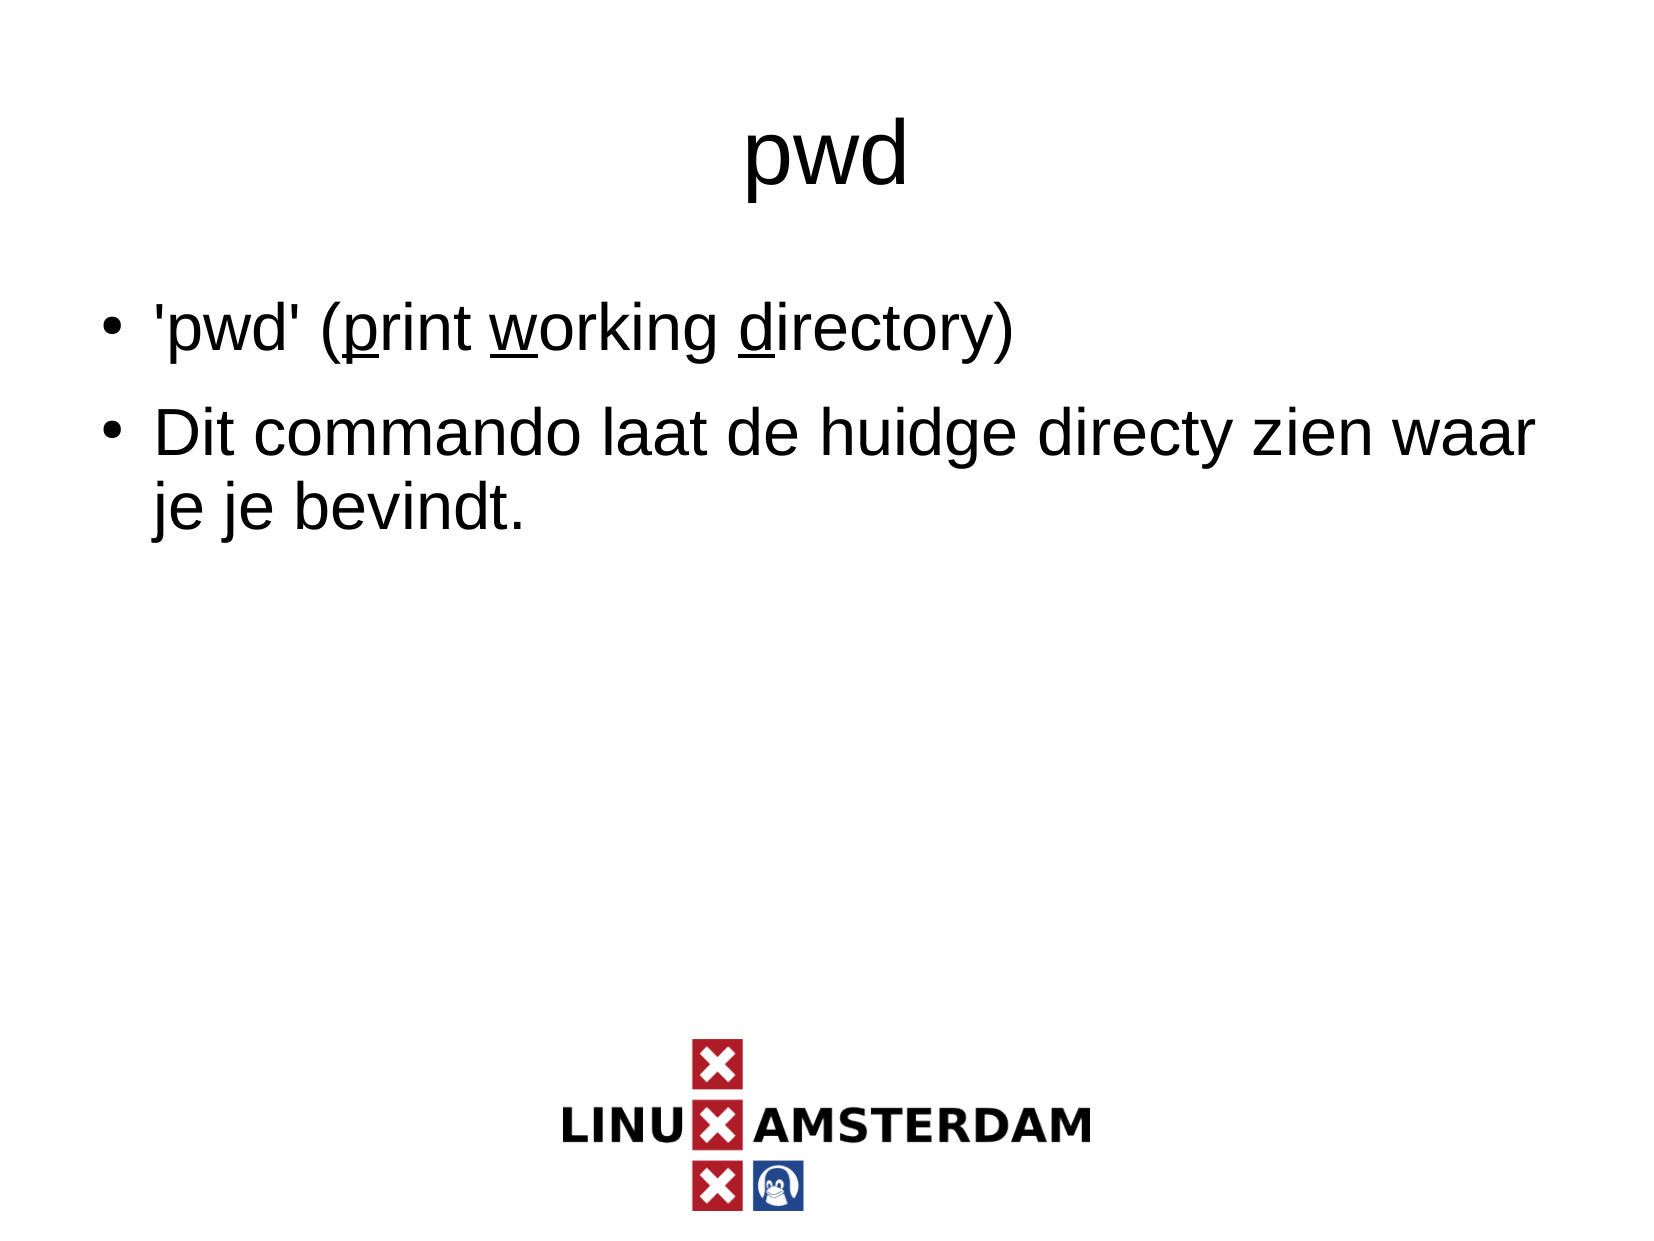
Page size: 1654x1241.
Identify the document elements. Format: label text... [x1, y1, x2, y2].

title pwd [82, 49, 1571, 257]
list 'pwd' (print working directory) Dit commando laat de huidge directy zien waar je je bevindt. [82, 290, 1571, 1010]
picture [563, 1039, 1090, 1211]
